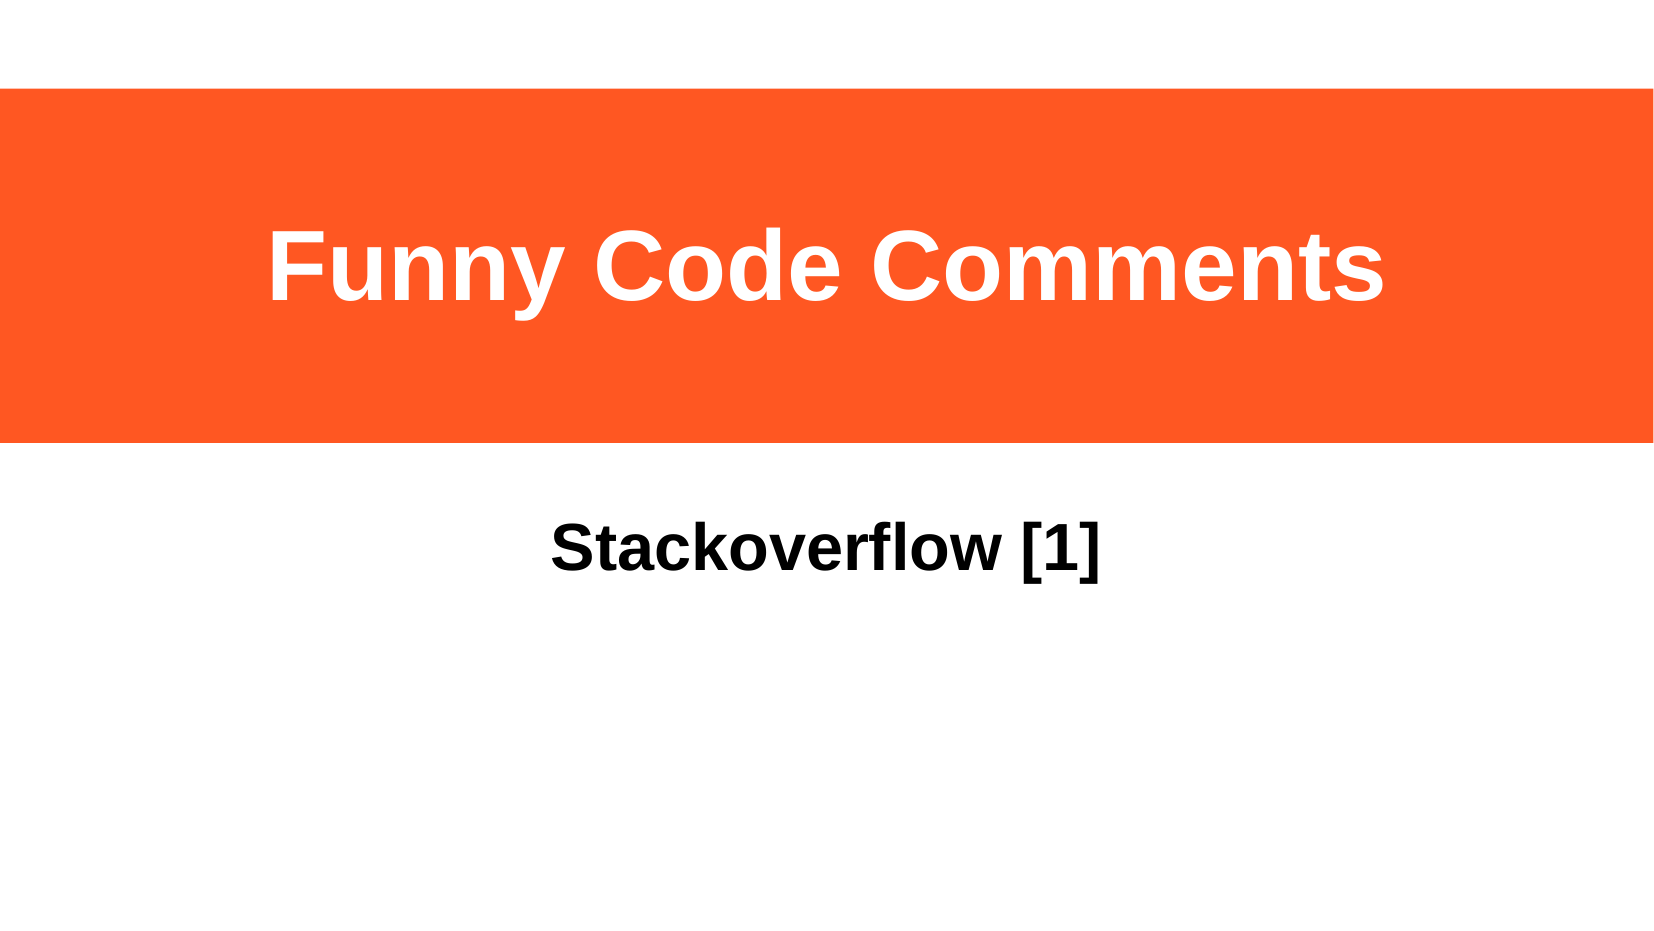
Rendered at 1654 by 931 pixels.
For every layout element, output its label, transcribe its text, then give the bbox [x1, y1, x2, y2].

title Funny Code Comments [0, 88, 1654, 443]
subtitle Stackoverflow [1] [29, 472, 1625, 886]
